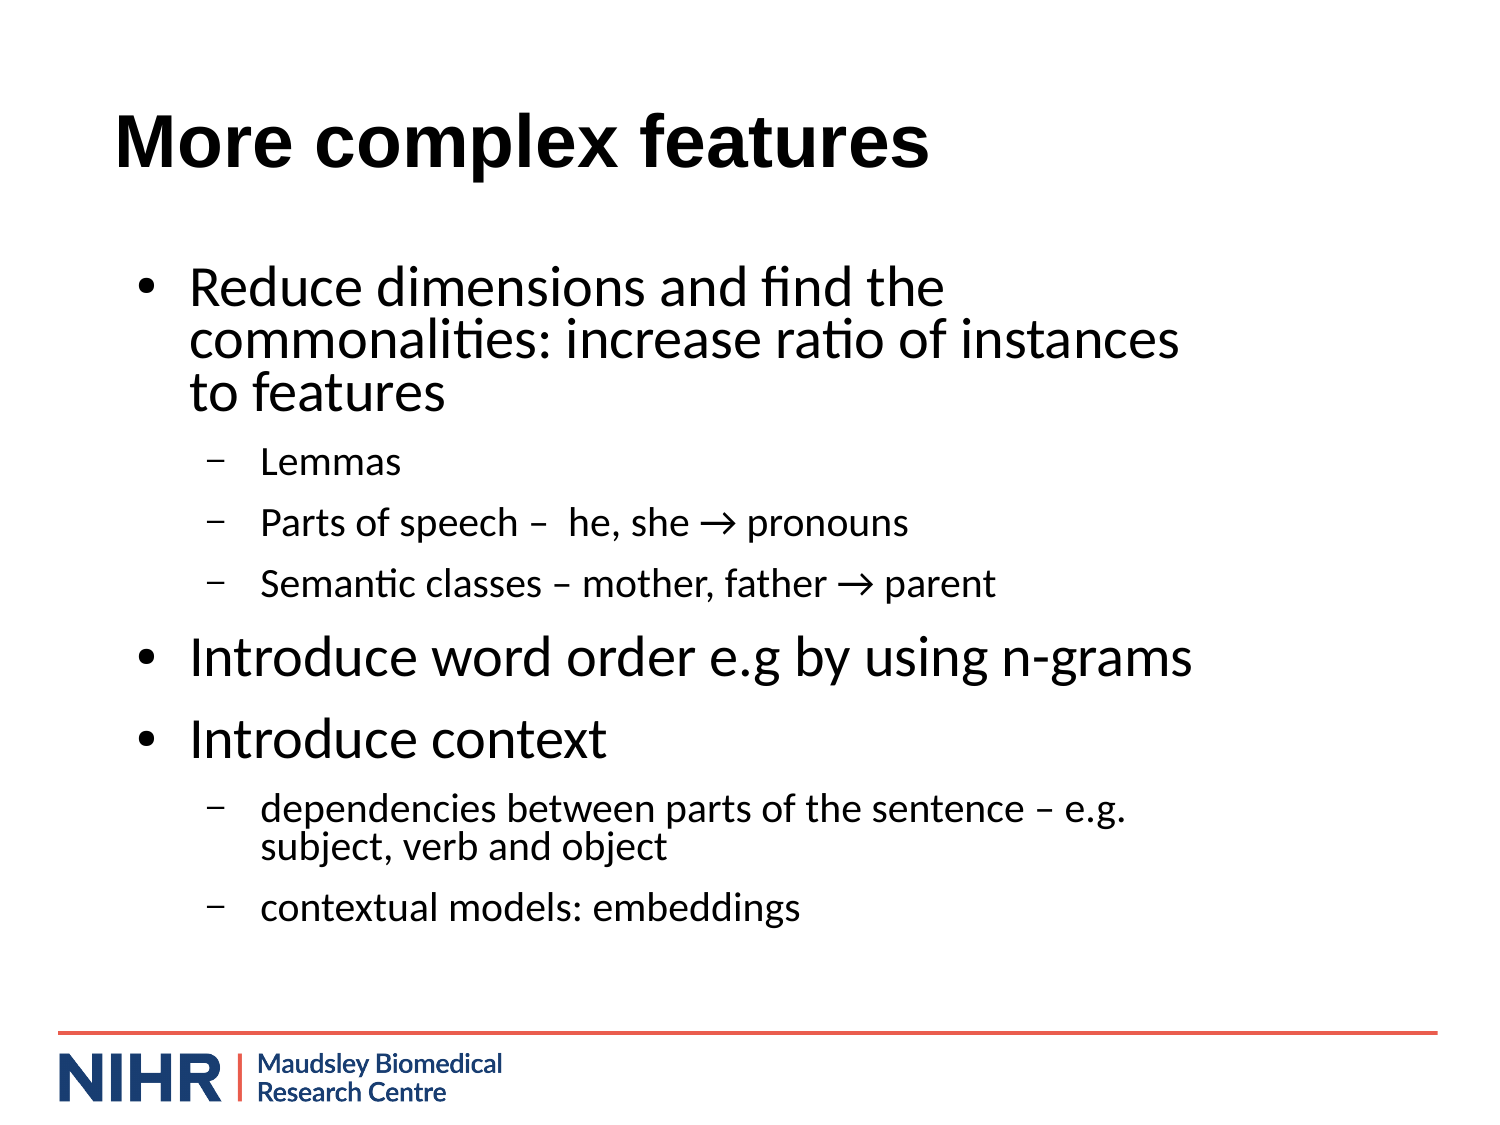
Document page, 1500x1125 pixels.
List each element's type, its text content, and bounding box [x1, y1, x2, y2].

text_box More complex features [100, 95, 1105, 192]
picture [29, 1018, 531, 1125]
list Reduce dimensions and find the commonalities: increase ratio of instances to features Lemmas Parts of speech – he, she → pronouns Semantic classes – mother, father → parent Introduce word order e.g by using n-grams Introduce context dependencies between parts of the sentence – e.g. subject, verb and object contextual models: embeddings [118, 264, 1241, 957]
